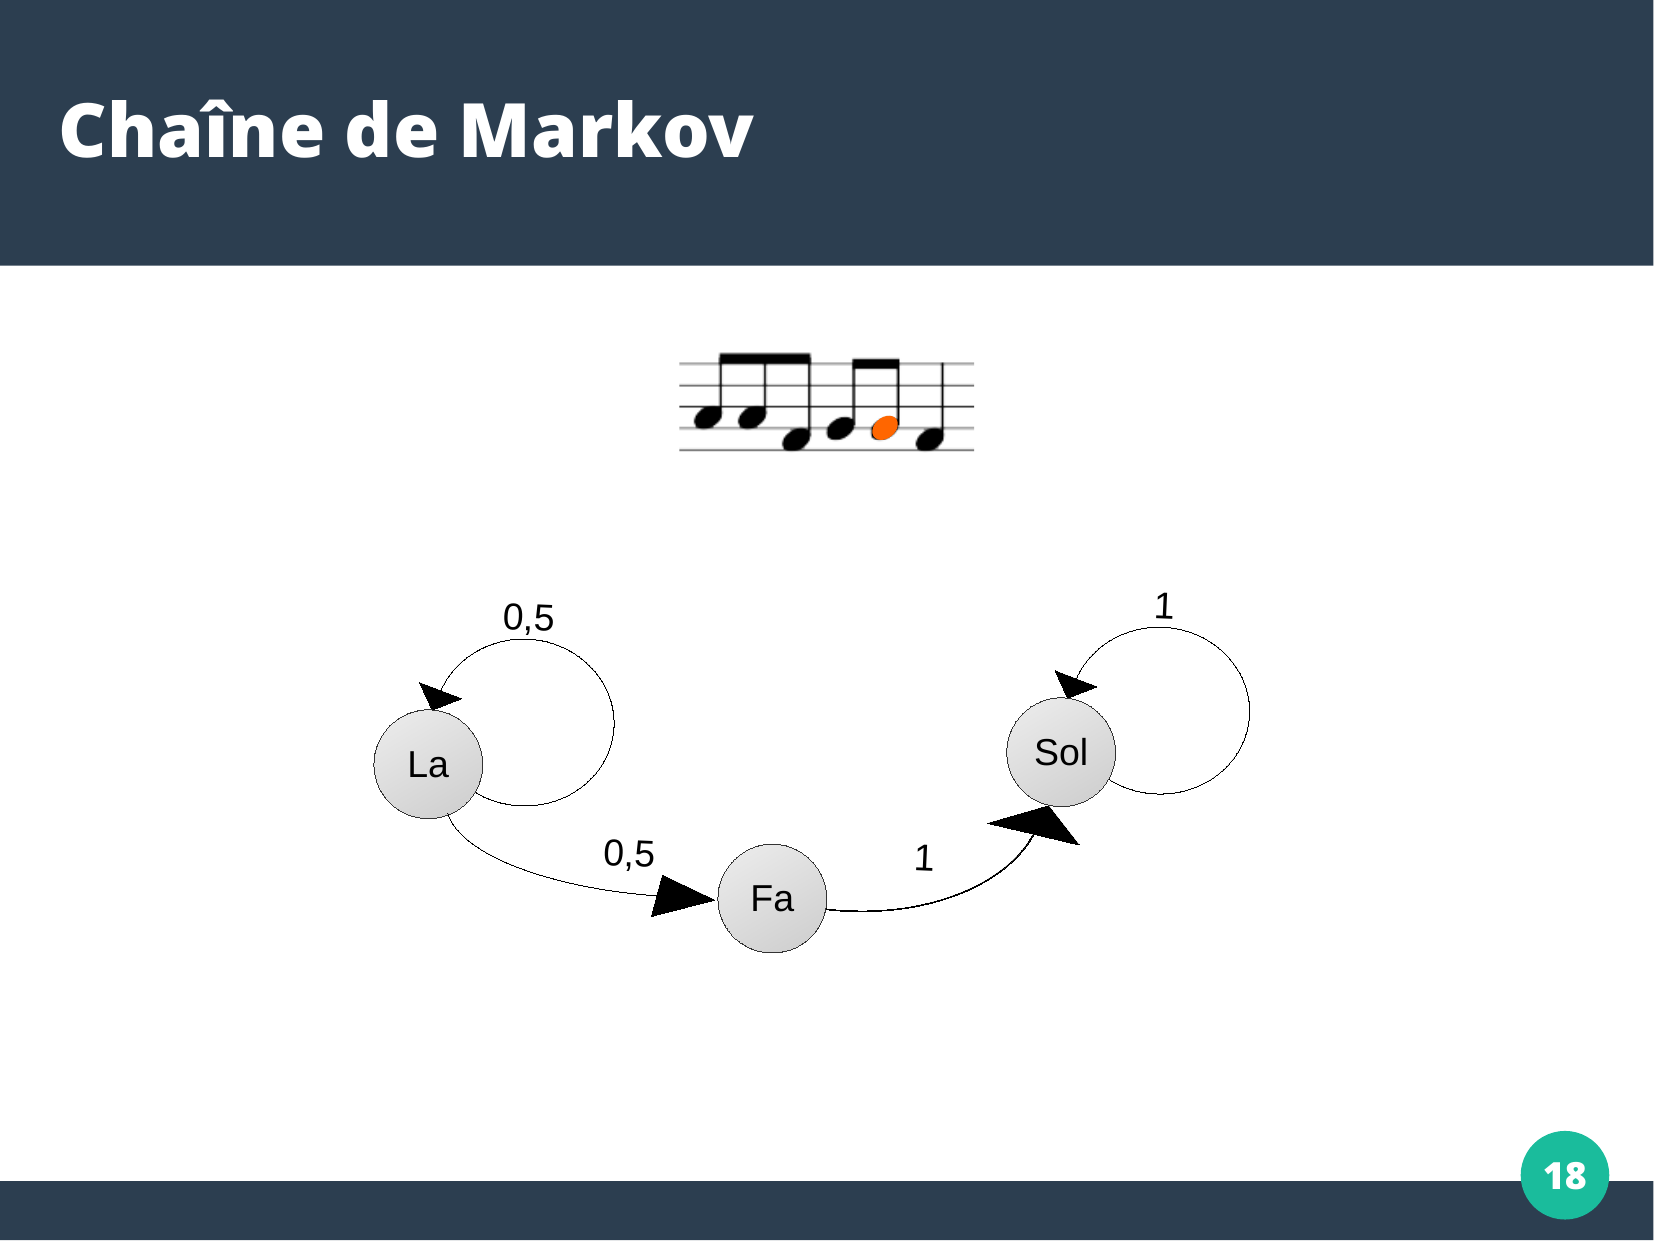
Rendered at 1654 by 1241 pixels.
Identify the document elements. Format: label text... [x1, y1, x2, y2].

text_box 0,5 [419, 639, 615, 806]
picture [679, 295, 975, 519]
text_box 1 [1055, 627, 1250, 795]
title Chaîne de Markov [59, 49, 1595, 207]
text_box 1 [826, 805, 1080, 912]
text_box 0,5 [447, 813, 715, 917]
text_box [872, 415, 898, 440]
text_box Sol [1006, 697, 1116, 807]
text_box Fa [717, 844, 827, 953]
text_box La [373, 709, 483, 819]
